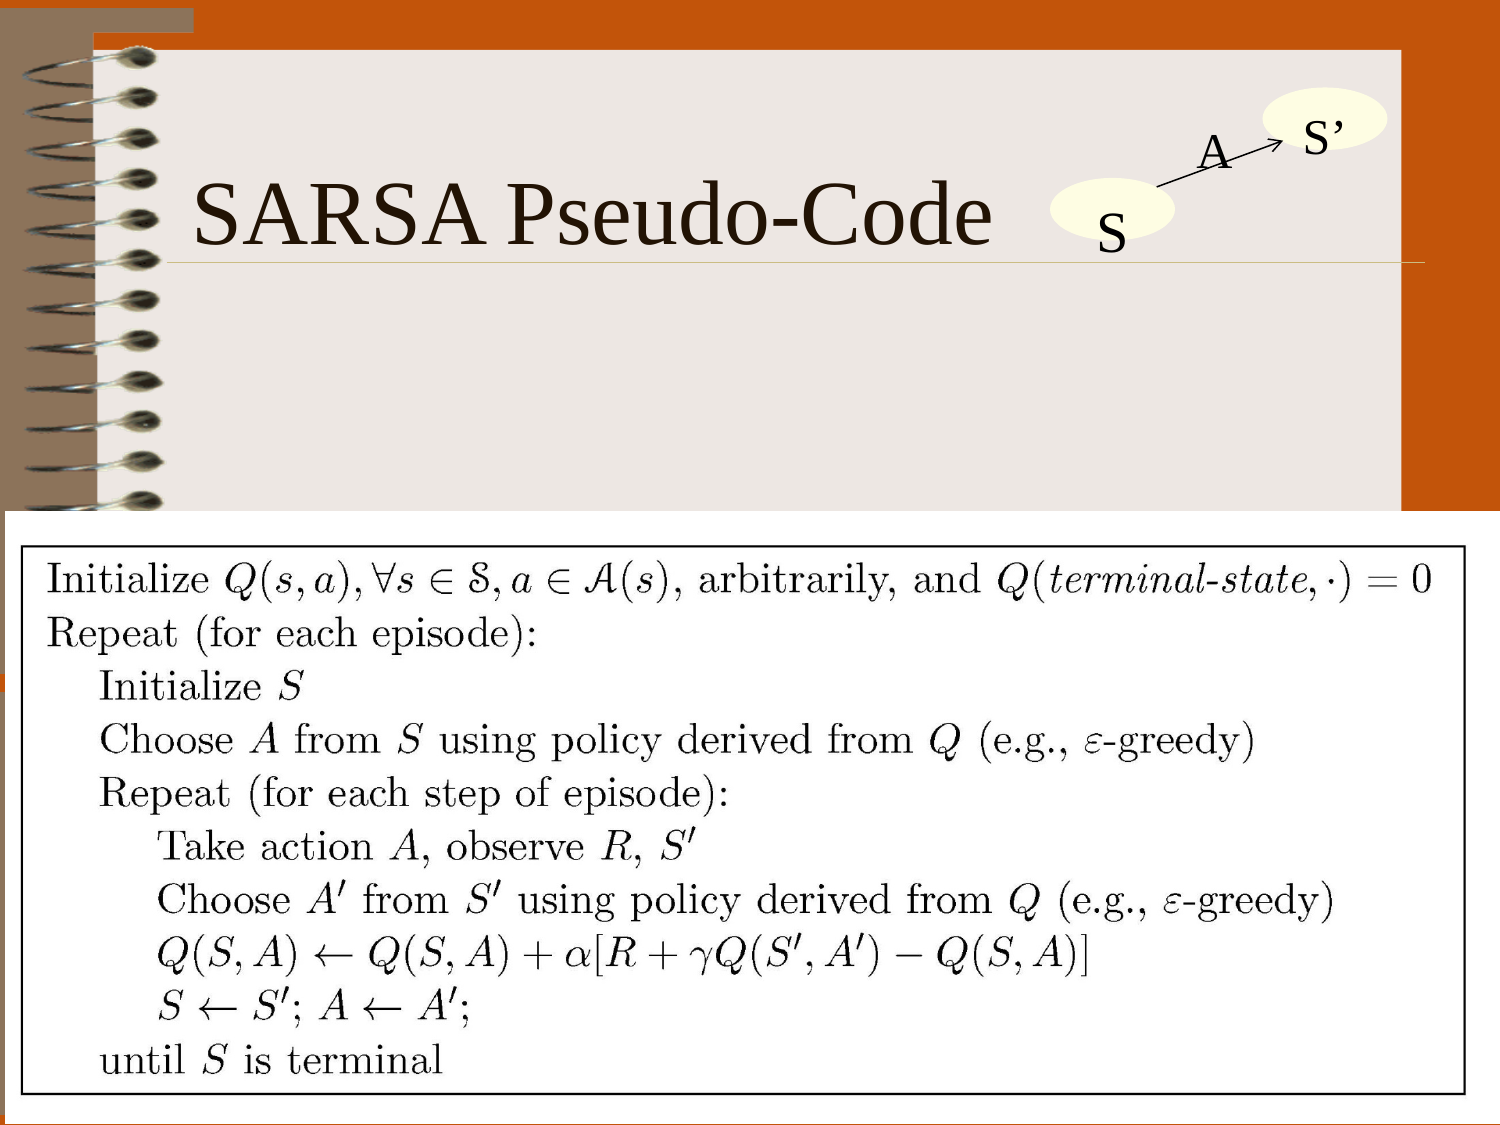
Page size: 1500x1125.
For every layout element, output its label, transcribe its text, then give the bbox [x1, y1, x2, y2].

text_box A [1181, 111, 1248, 187]
text_box S’ [1262, 87, 1388, 150]
text_box S [1050, 177, 1176, 241]
title SARSA Pseudo-Code [137, 166, 1050, 250]
picture [0, 8, 1500, 1124]
